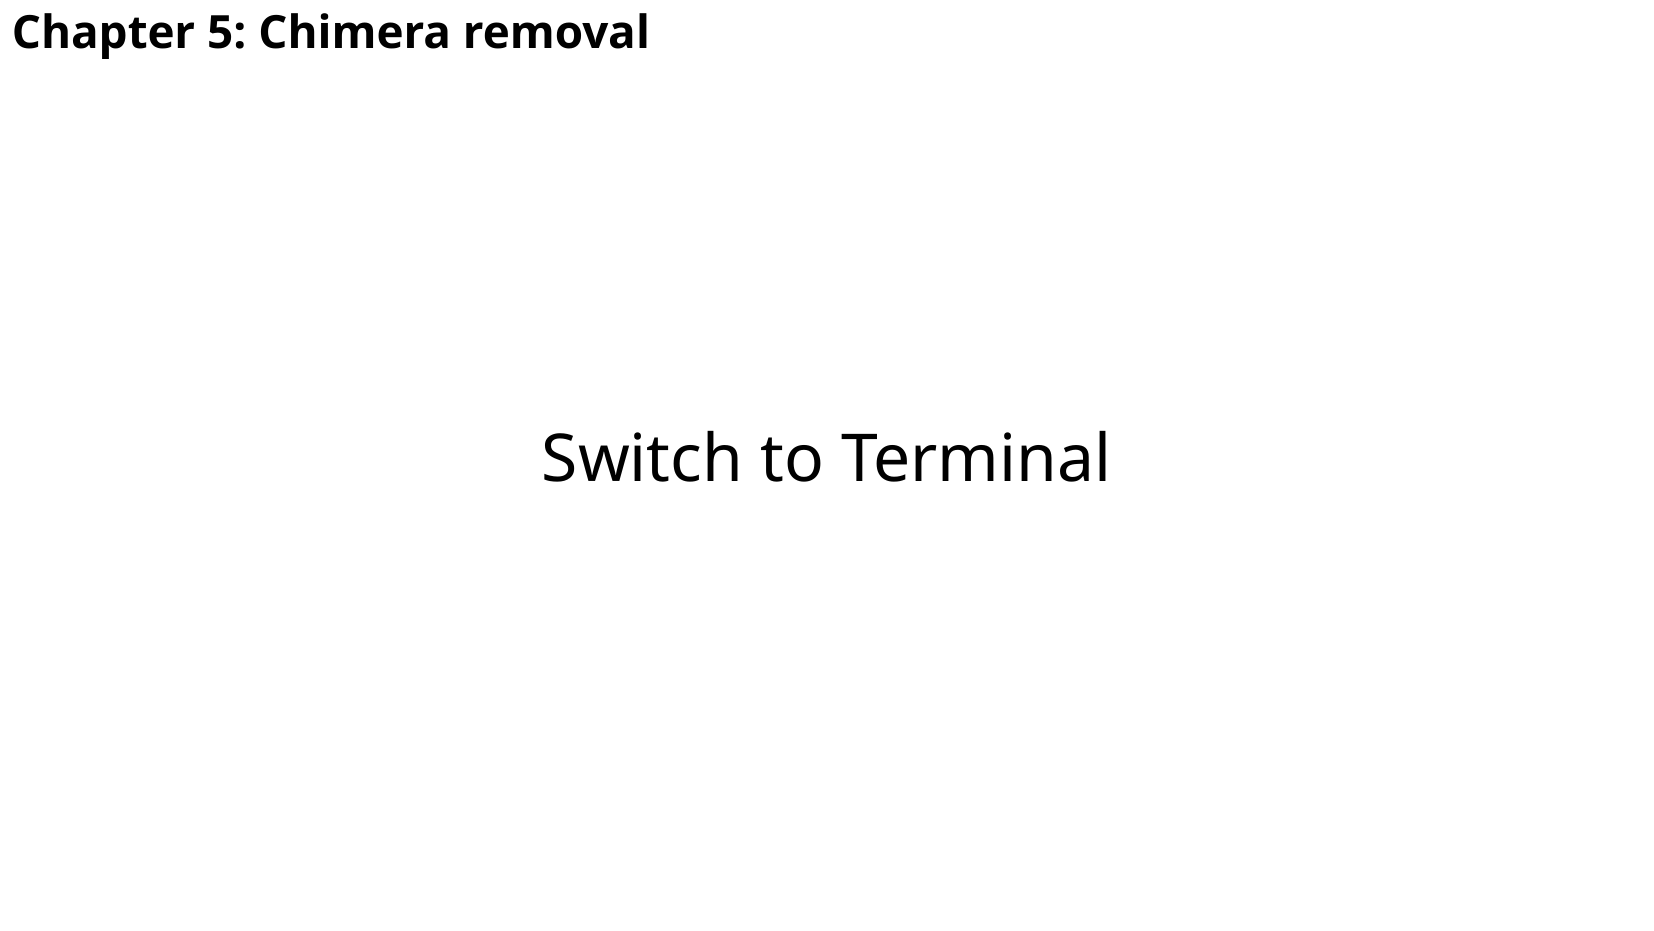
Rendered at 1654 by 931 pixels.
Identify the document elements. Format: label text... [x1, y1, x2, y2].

list Switch to Terminal [531, 410, 1123, 520]
title Chapter 5: Chimera removal [11, 0, 1642, 130]
